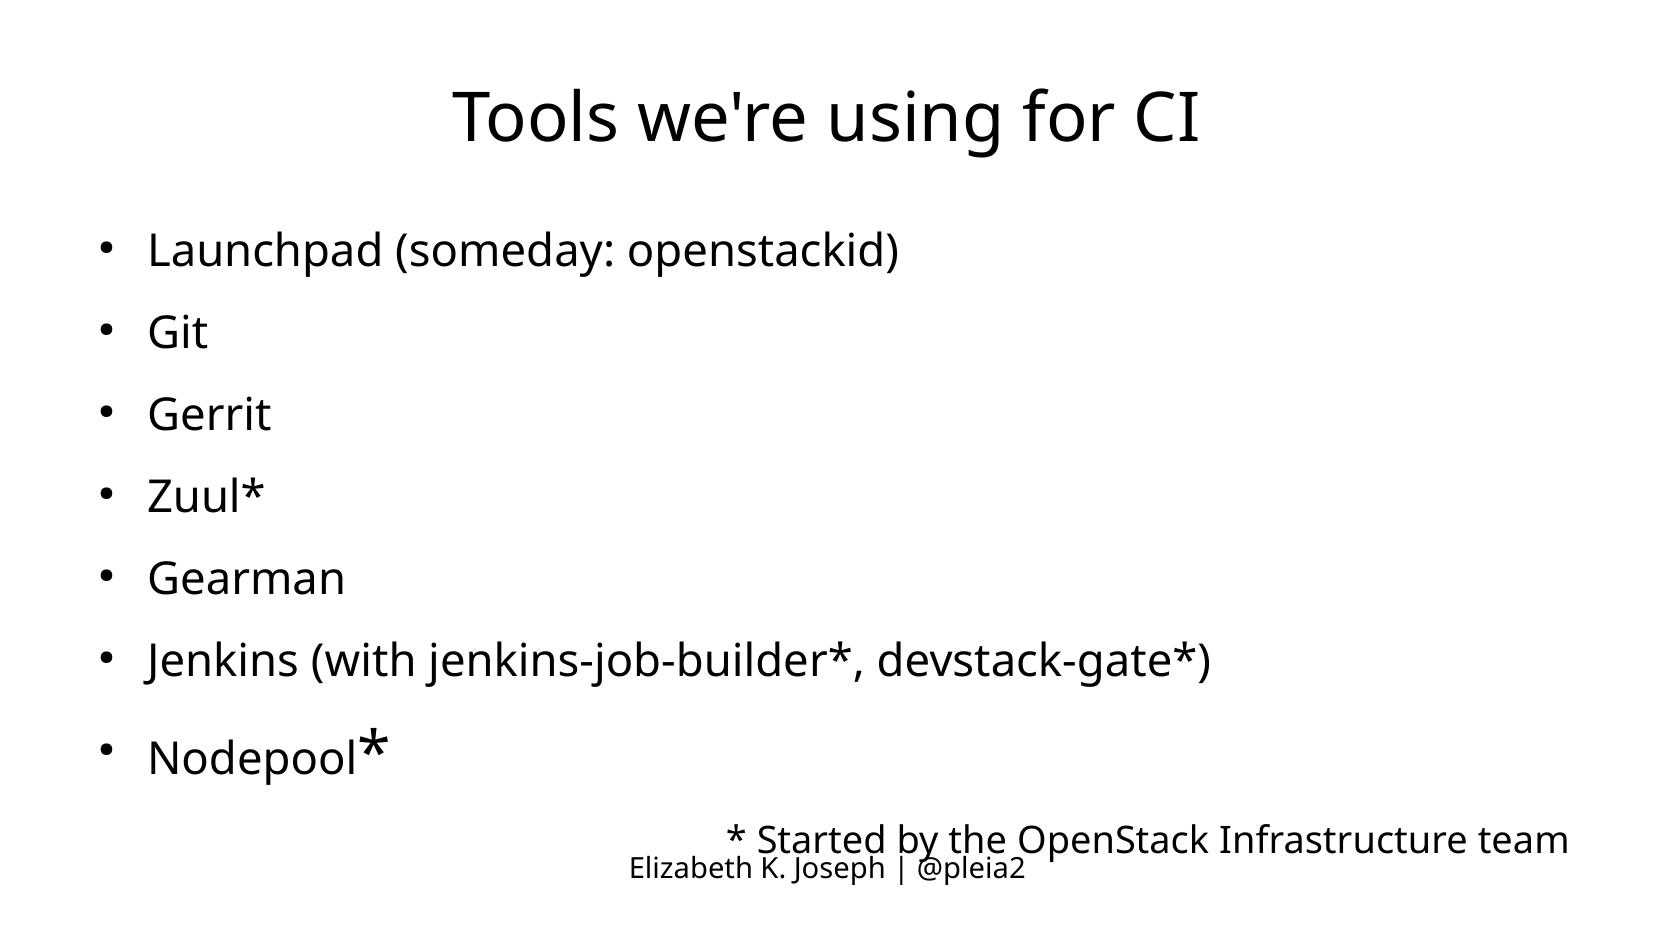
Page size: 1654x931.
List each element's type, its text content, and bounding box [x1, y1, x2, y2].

title Tools we're using for CI [82, 37, 1571, 193]
list Launchpad (someday: openstackid) Git Gerrit Zuul* Gearman Jenkins (with jenkins-job-builder*, devstack-gate*) Nodepool* * Started by the OpenStack Infrastructure team [82, 217, 1571, 867]
